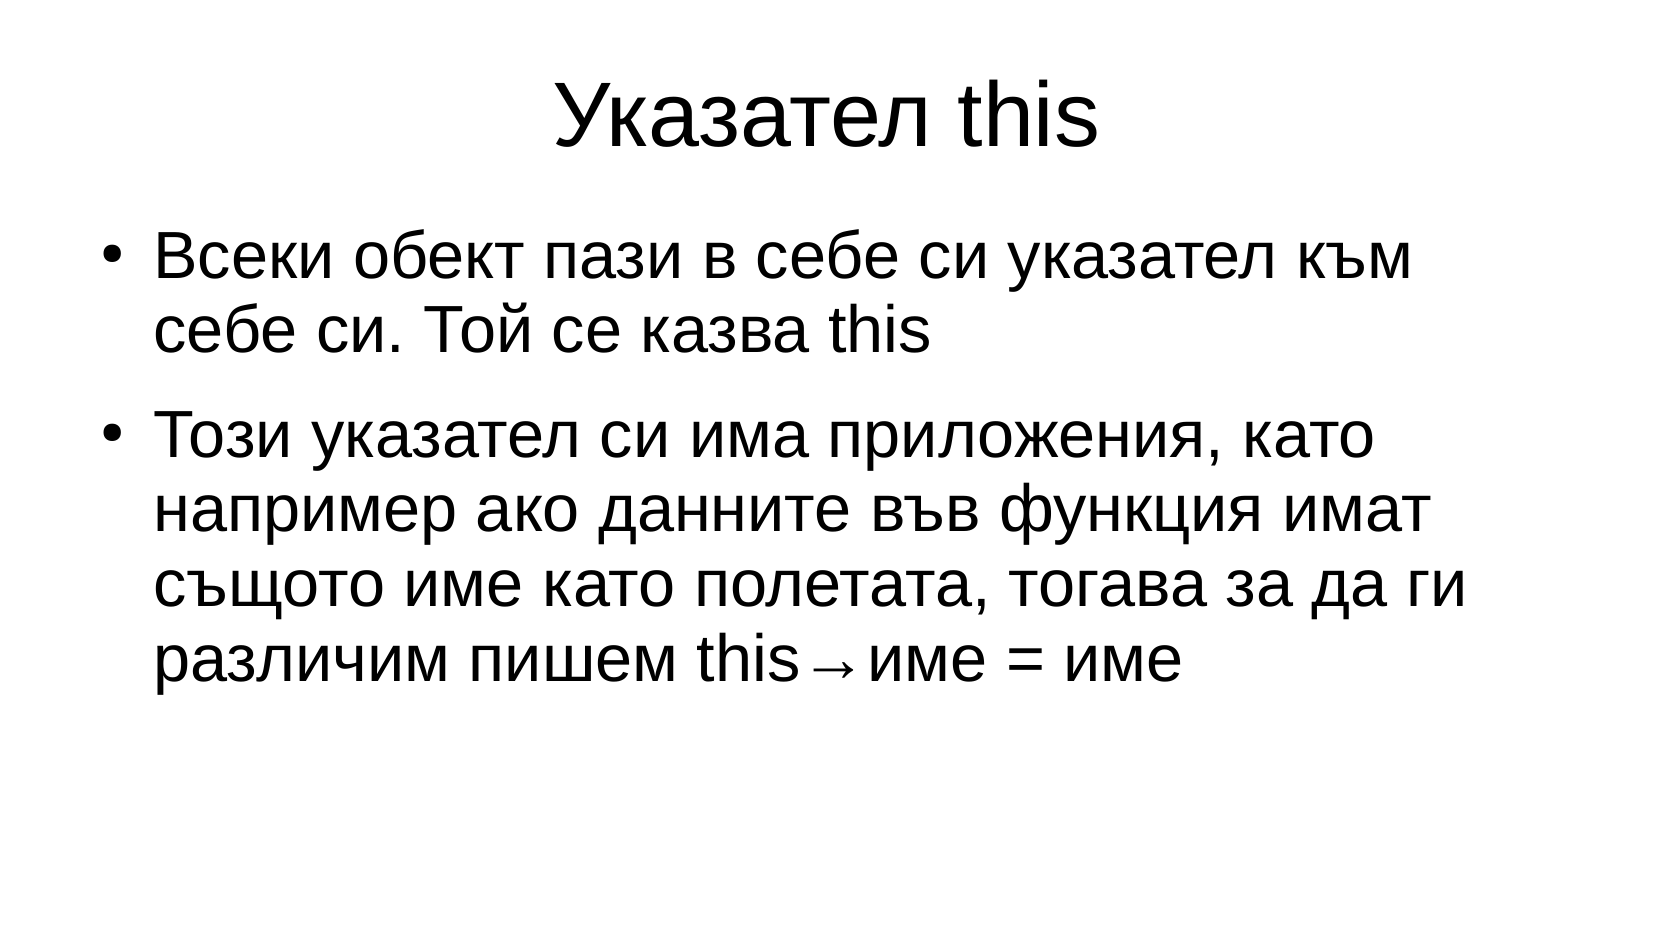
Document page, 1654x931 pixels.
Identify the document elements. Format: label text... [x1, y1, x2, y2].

title Указател this [82, 37, 1571, 193]
list Всеки обект пази в себе си указател към себе си. Той се казва this Този указател си има приложения, като например ако данните във функция имат същото име като полетата, тогава за да ги различим пишем this→име = име [82, 217, 1571, 758]
